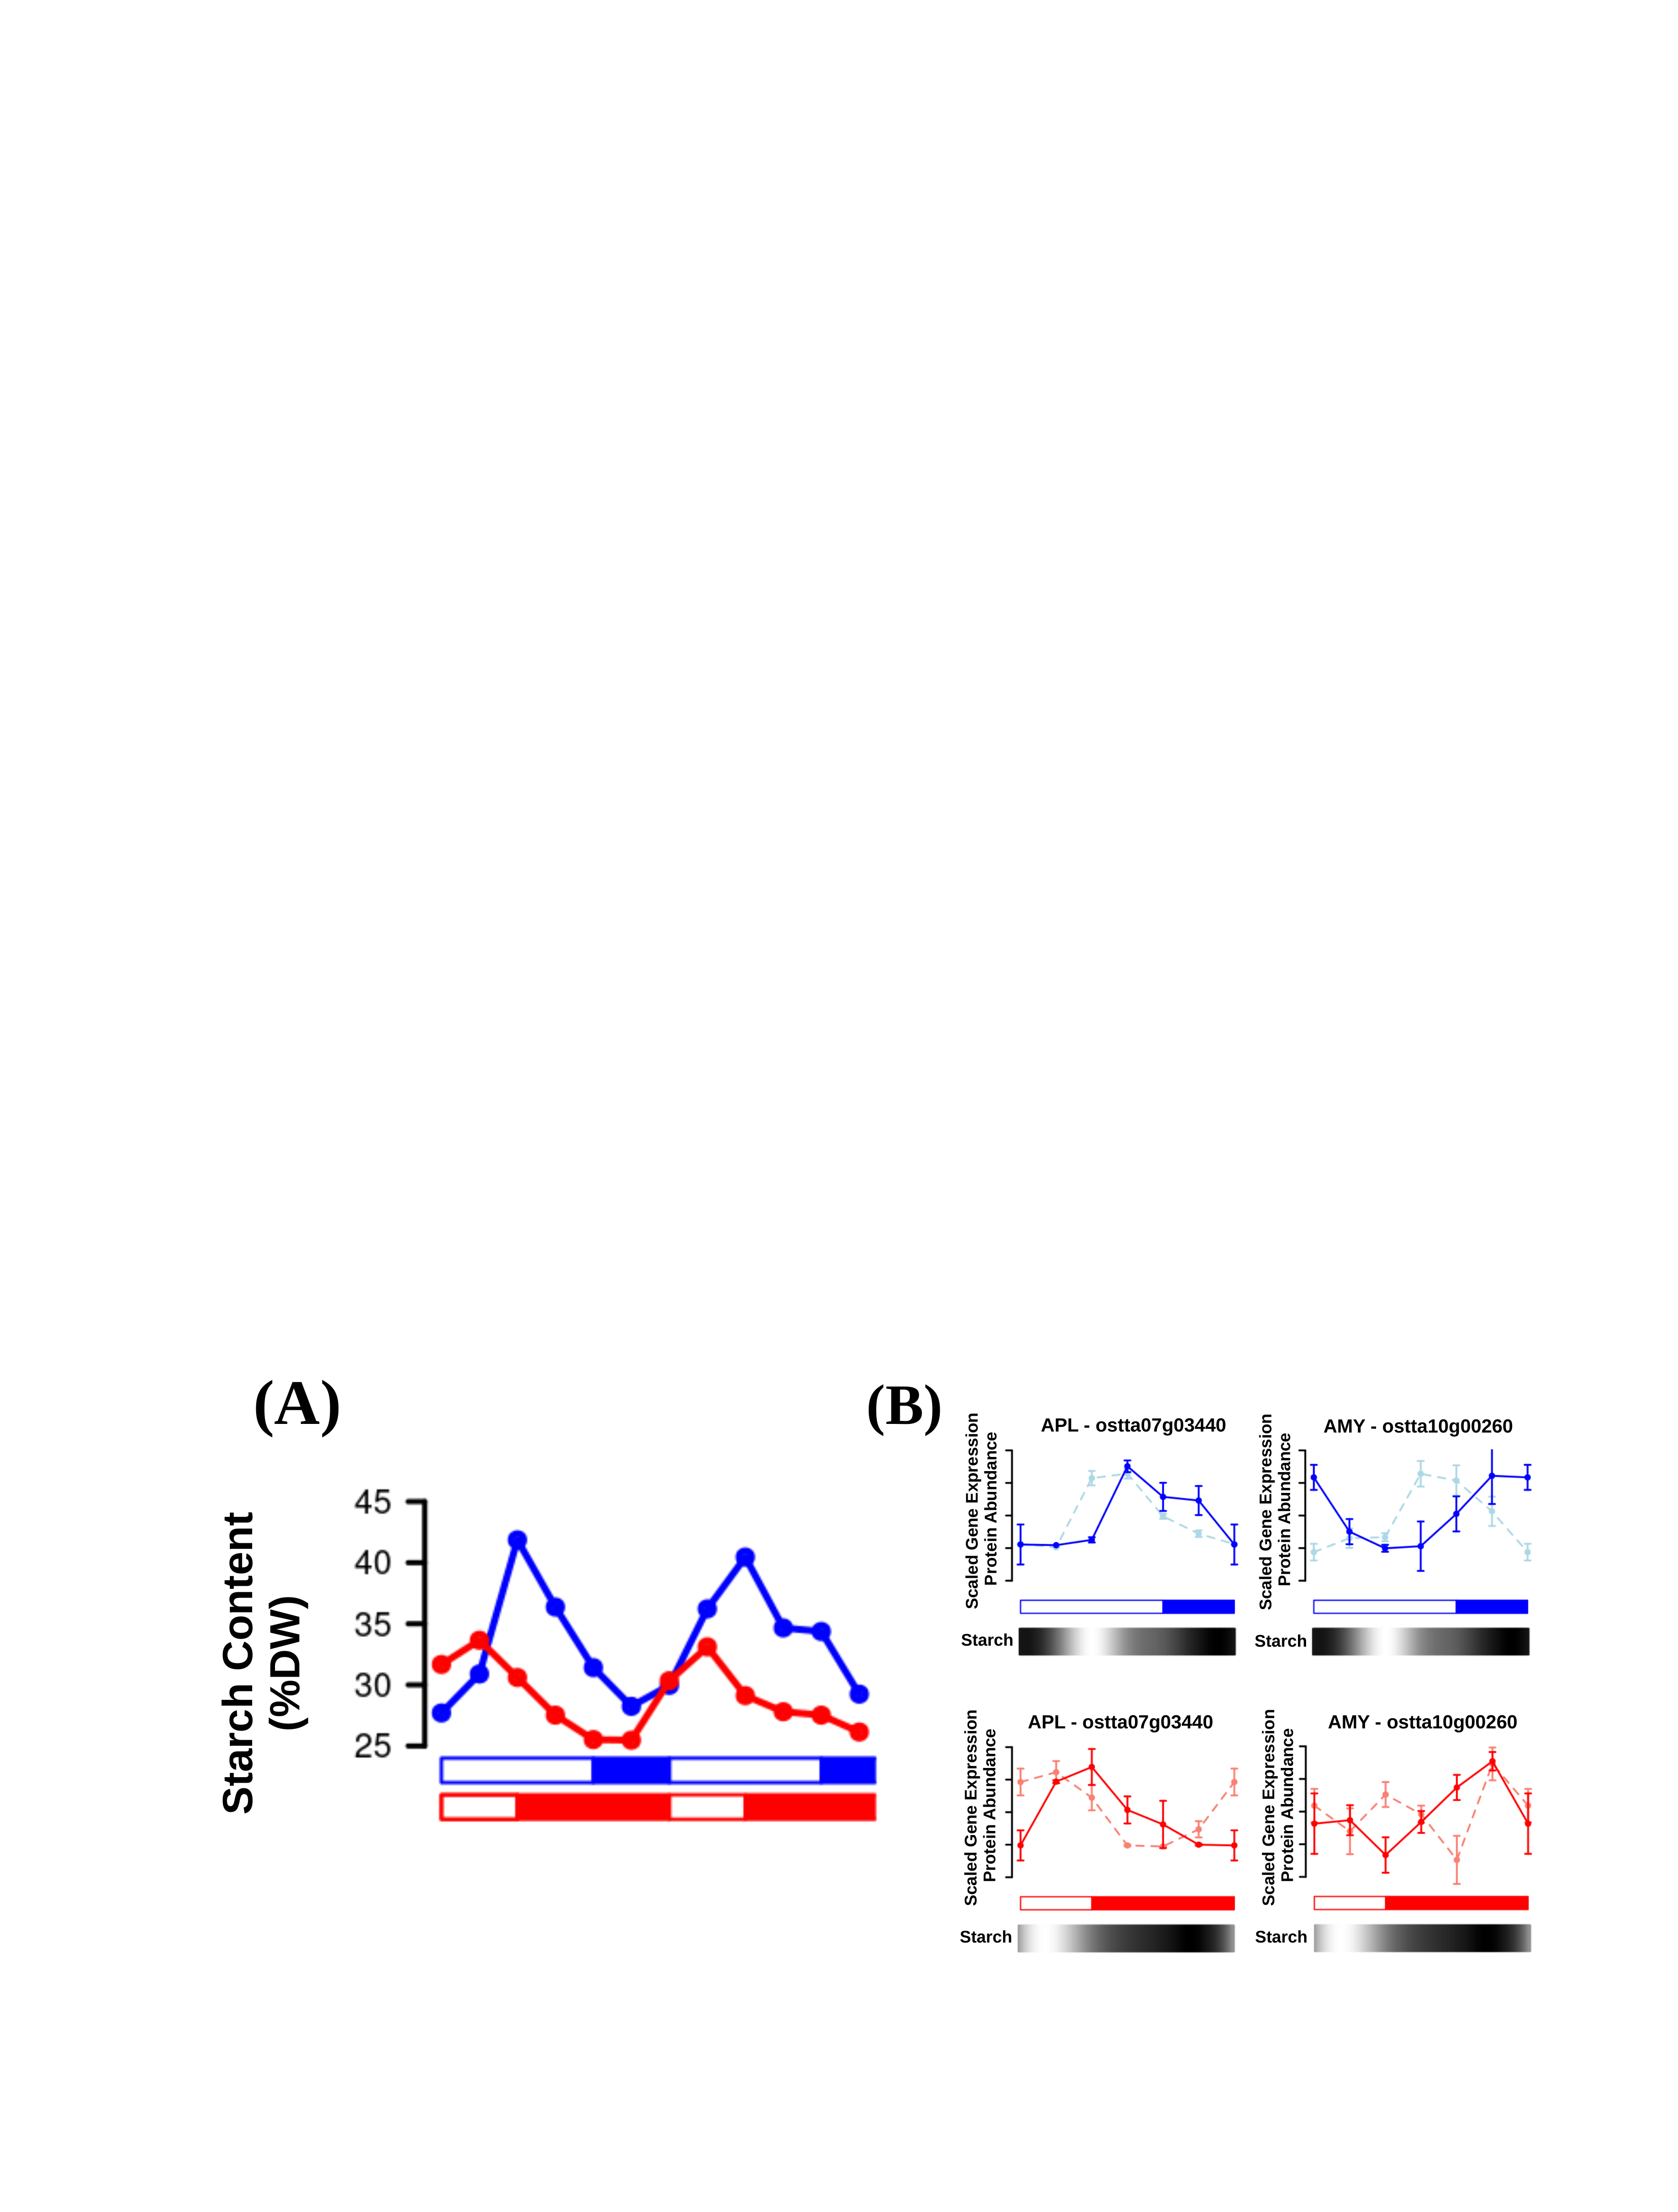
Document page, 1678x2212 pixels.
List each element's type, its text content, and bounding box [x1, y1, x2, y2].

text_box Starch [1238, 1923, 1325, 1950]
text_box Starch Content (%DW) [210, 1439, 389, 1889]
text_box APL - ostta07g03440 [1018, 1402, 1250, 1448]
text_box Scaled Gene Expression Protein Abundance [1255, 1684, 1300, 1923]
text_box APL - ostta07g03440 [1005, 1699, 1237, 1745]
text_box AMY - ostta10g00260 [1307, 1699, 1538, 1745]
text_box Starch [943, 1924, 1030, 1951]
text_box Scaled Gene Expression Protein Abundance [1252, 1388, 1298, 1628]
text_box AMY - ostta10g00260 [1303, 1403, 1534, 1449]
text_box Scaled Gene Expression Protein Abundance [957, 1684, 1003, 1924]
text_box Starch [1238, 1628, 1324, 1655]
picture [963, 1691, 1562, 1977]
picture [289, 1353, 946, 2002]
text_box (A) [246, 1293, 354, 1442]
text_box Scaled Gene Expression Protein Abundance [958, 1387, 1004, 1627]
text_box Starch [944, 1627, 1031, 1654]
picture [963, 1395, 1561, 1681]
text_box (B) [845, 1369, 952, 1441]
